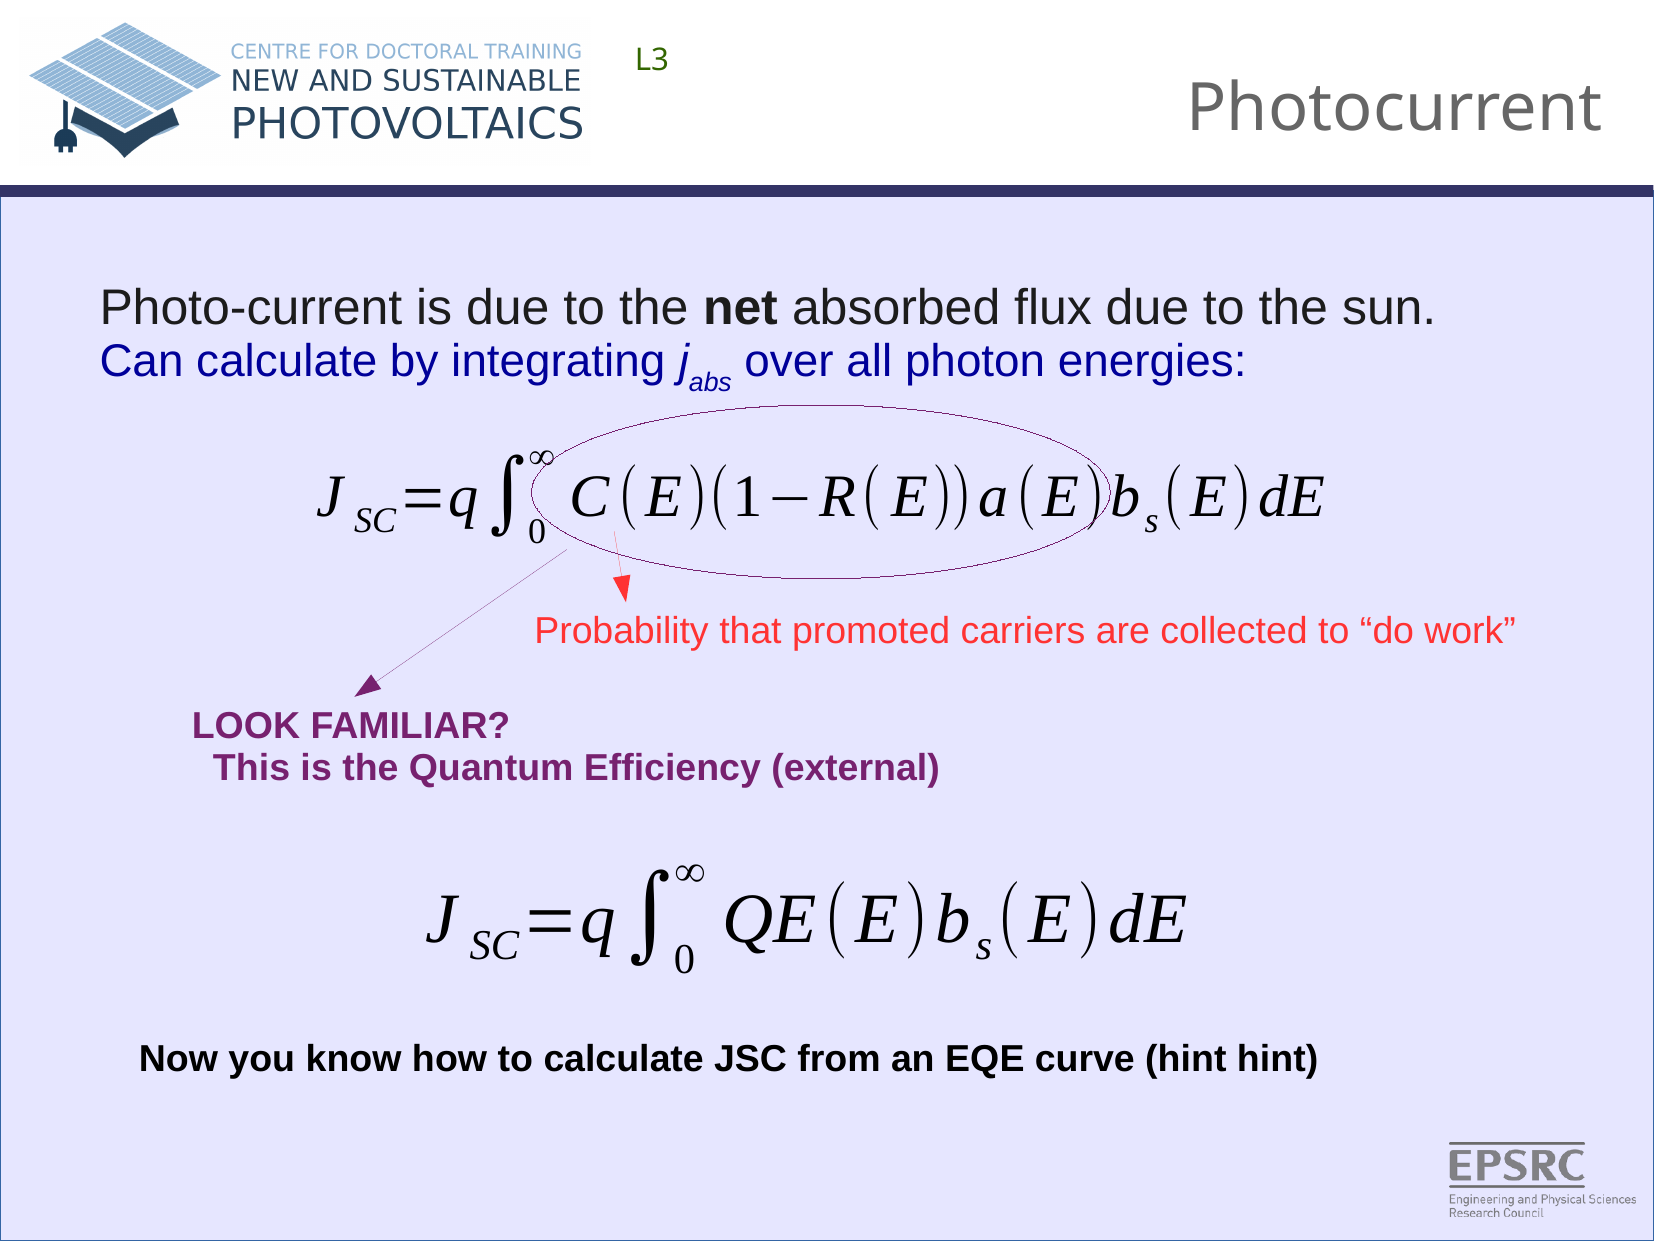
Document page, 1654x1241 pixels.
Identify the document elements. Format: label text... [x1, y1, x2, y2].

text_box Probability that promoted carriers are collected to “do work” [519, 602, 1532, 660]
chart [407, 862, 1209, 981]
text_box Photo-current is due to the net absorbed flux due to the sun. Can calculate by integrating jabs over all photon energies: [84, 271, 1467, 406]
text_box Now you know how to calculate JSC from an EQE curve (hint hint) [124, 1029, 1335, 1087]
picture [1449, 1142, 1636, 1217]
text_box Photocurrent [767, 52, 1619, 142]
picture [19, 17, 591, 166]
text_box [0, 197, 1654, 1241]
text_box L3 [620, 29, 880, 80]
text_box LOOK FAMILIAR? This is the Quantum Efficiency (external) [177, 696, 956, 796]
chart [301, 448, 1343, 550]
